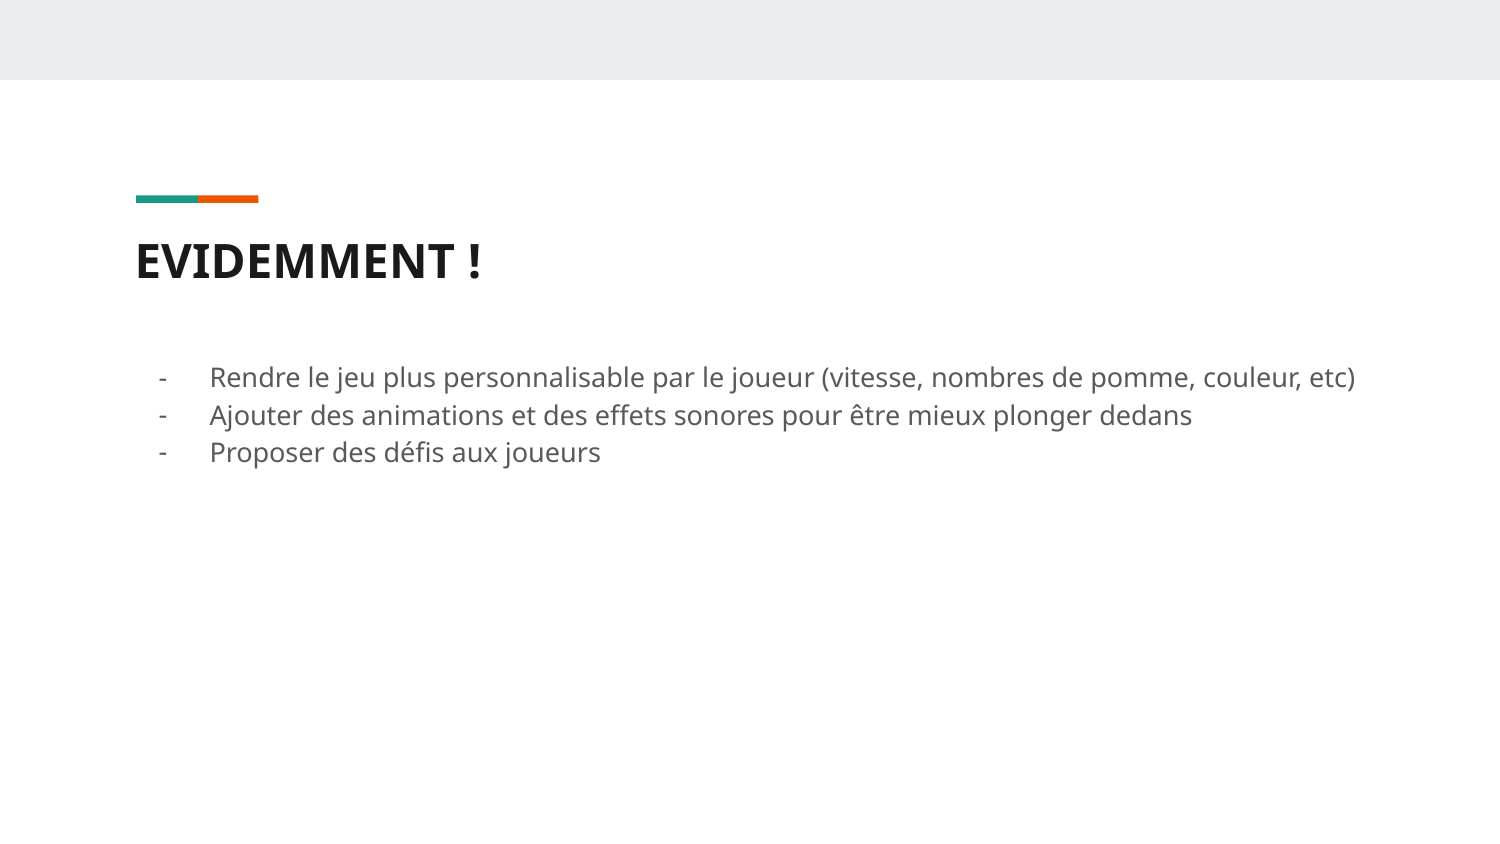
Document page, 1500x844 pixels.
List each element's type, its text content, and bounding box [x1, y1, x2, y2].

title EVIDEMMENT ! [119, 216, 1381, 305]
list Rendre le jeu plus personnalisable par le joueur (vitesse, nombres de pomme, couleur, etc) Ajouter des animations et des effets sonores pour être mieux plonger dedans Proposer des défis aux joueurs [119, 341, 1381, 712]
